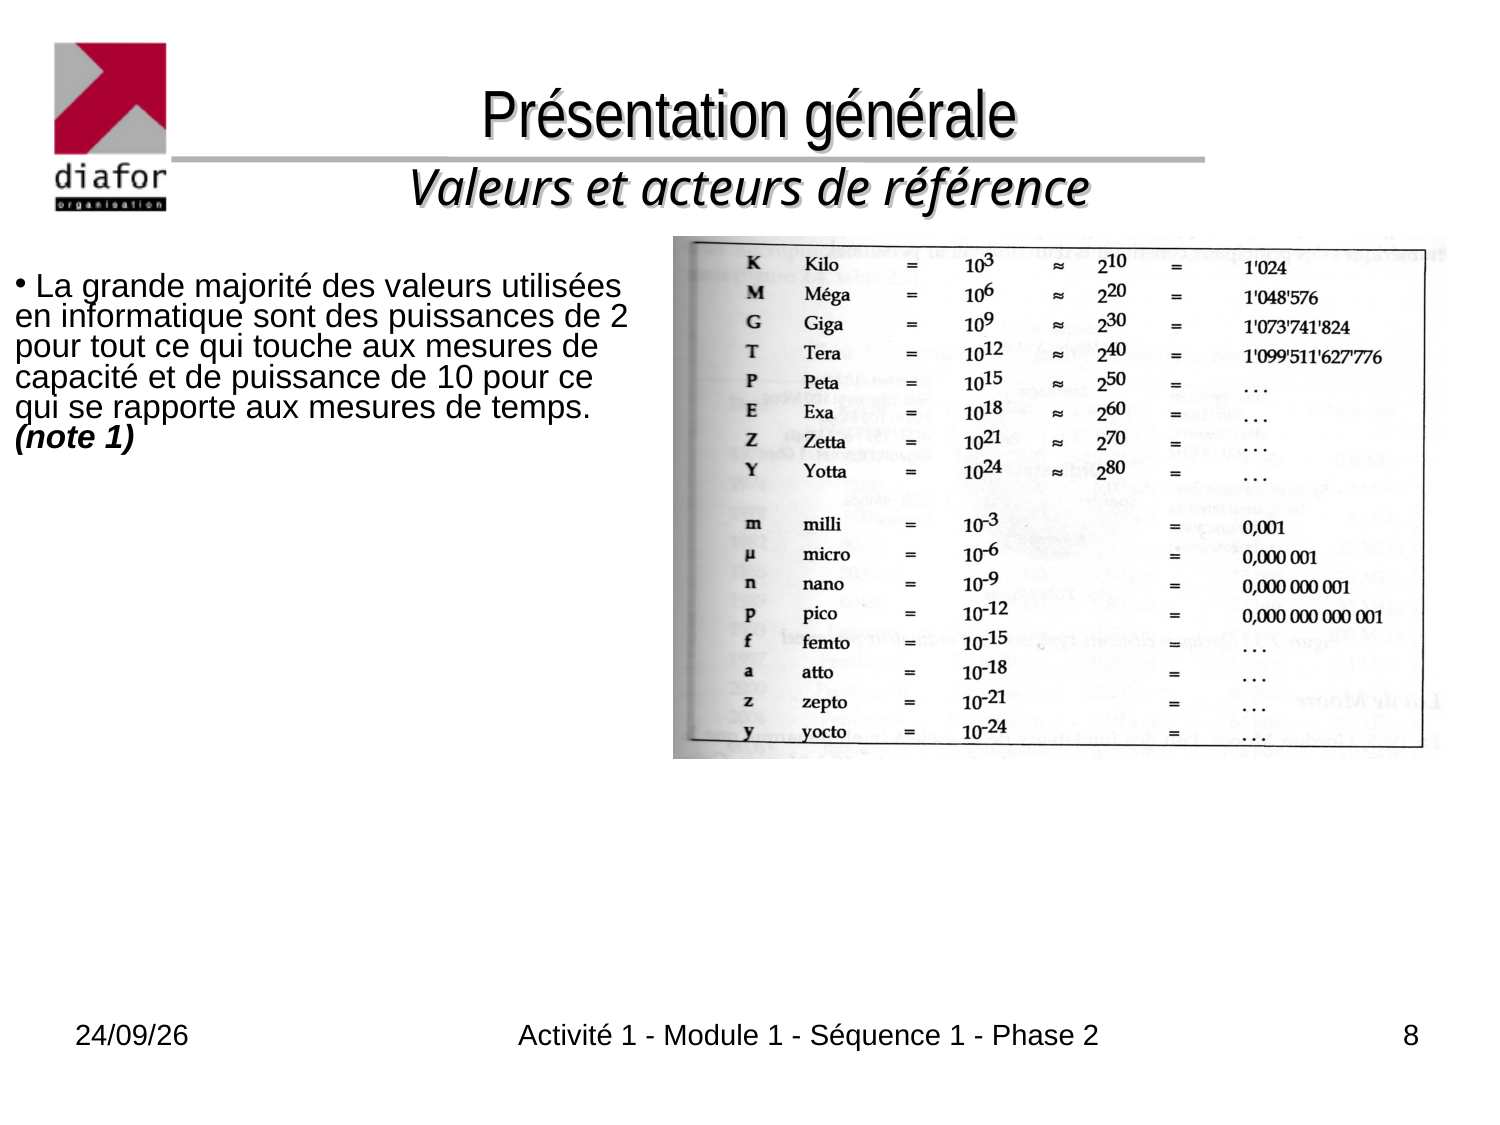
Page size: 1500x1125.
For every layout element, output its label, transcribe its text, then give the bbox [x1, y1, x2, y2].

title Présentation générale Valeurs et acteurs de référence [75, 45, 1426, 250]
picture [673, 236, 1447, 759]
picture [53, 42, 168, 213]
text_box La grande majorité des valeurs utilisées en informatique sont des puissances de 2 pour tout ce qui touche aux mesures de capacité et de puissance de 10 pour ce qui se rapporte aux mesures de temps. (note 1) [0, 265, 650, 463]
